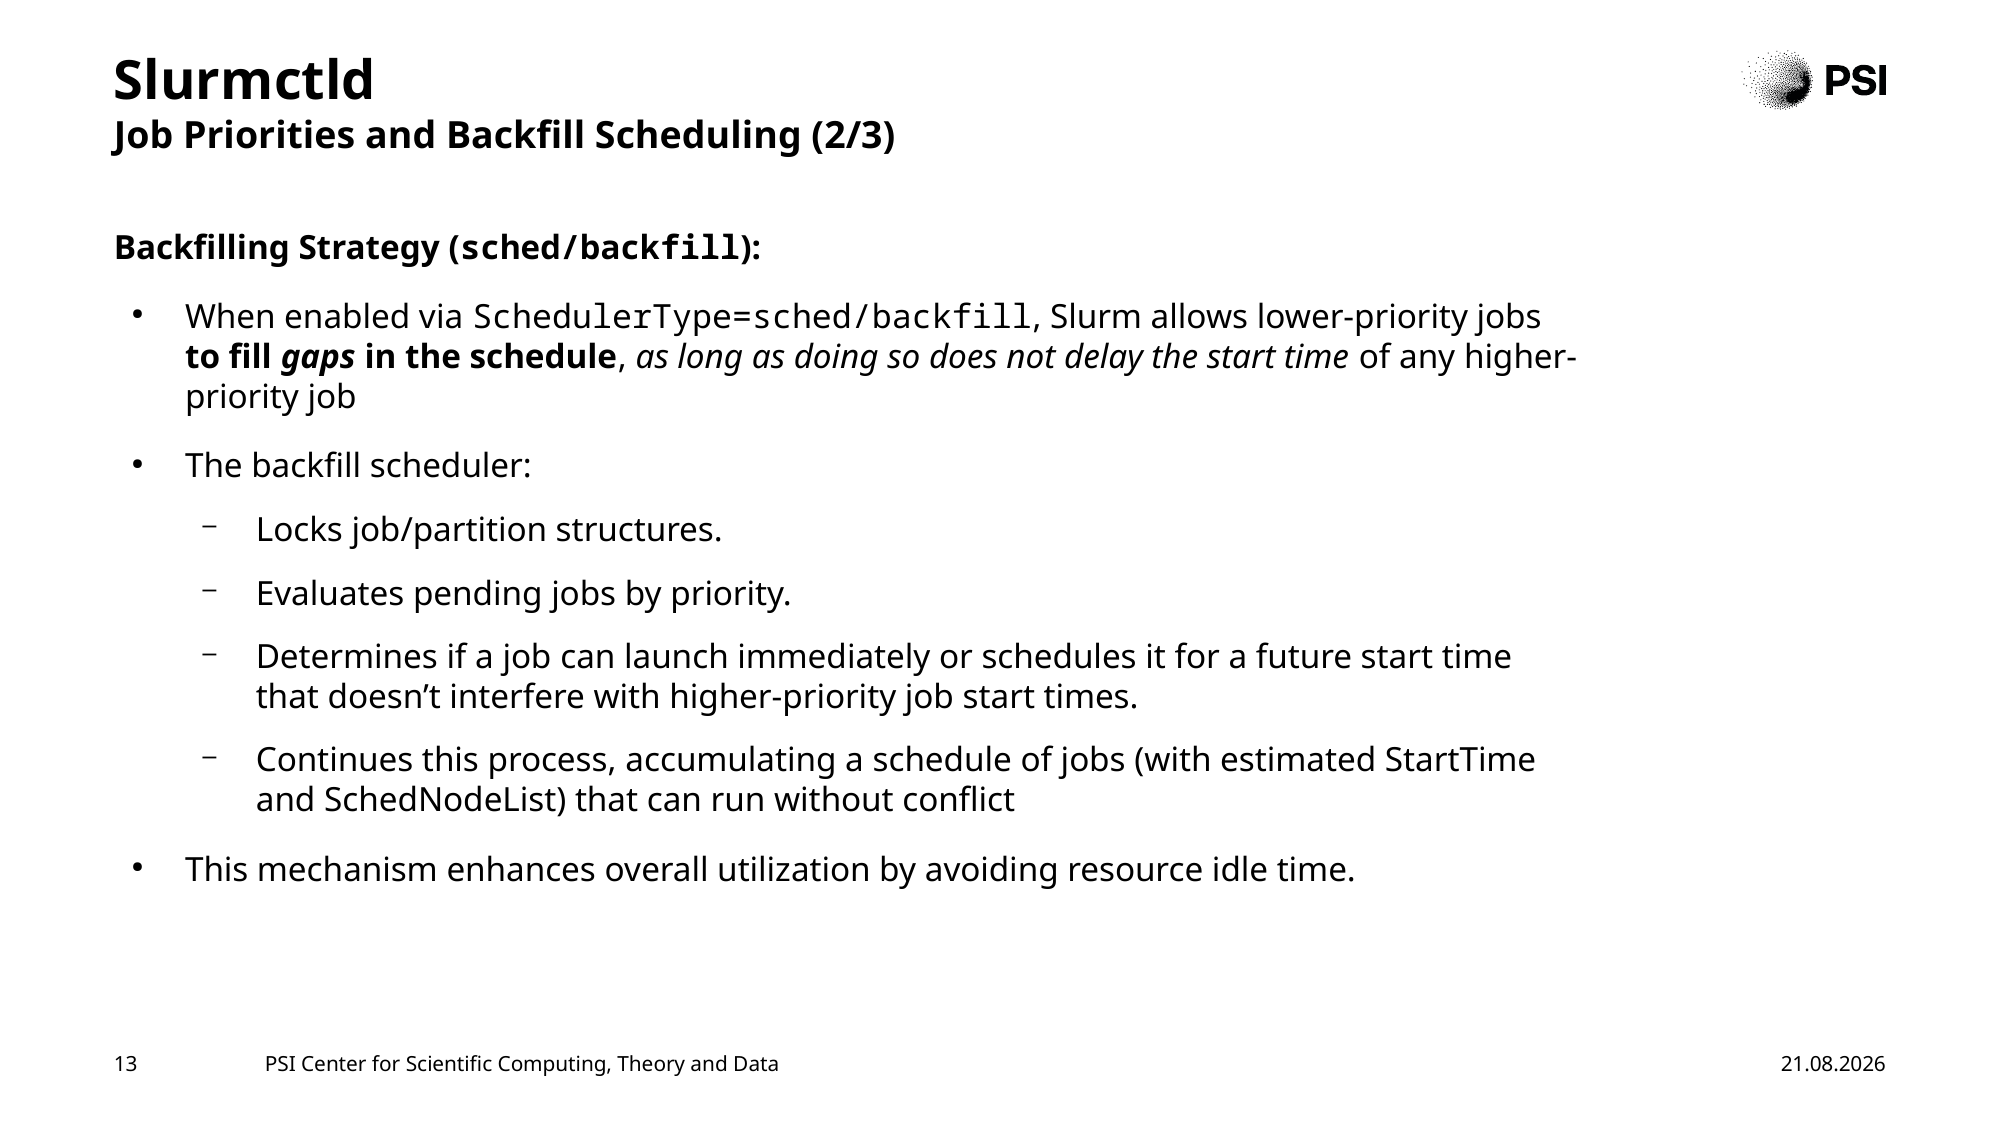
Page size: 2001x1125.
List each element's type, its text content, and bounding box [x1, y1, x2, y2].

list Backfilling Strategy (sched/backfill): When enabled via SchedulerType=sched/backfill, Slurm allows lower-priority jobs to fill gaps in the schedule, as long as doing so does not delay the start time of any higher-priority job The backfill scheduler: Locks job/partition structures. Evaluates pending jobs by priority. Determines if a job can launch immediately or schedules it for a future start time that doesn’t interfere with higher-priority job start times. Continues this process, accumulating a schedule of jobs (with estimated StartTime and SchedNodeList) that can run without conflict This mechanism enhances overall utilization by avoiding resource idle time. [114, 225, 1585, 988]
title Slurmctld Job Priorities and Backfill Scheduling (2/3) [114, 45, 1585, 179]
